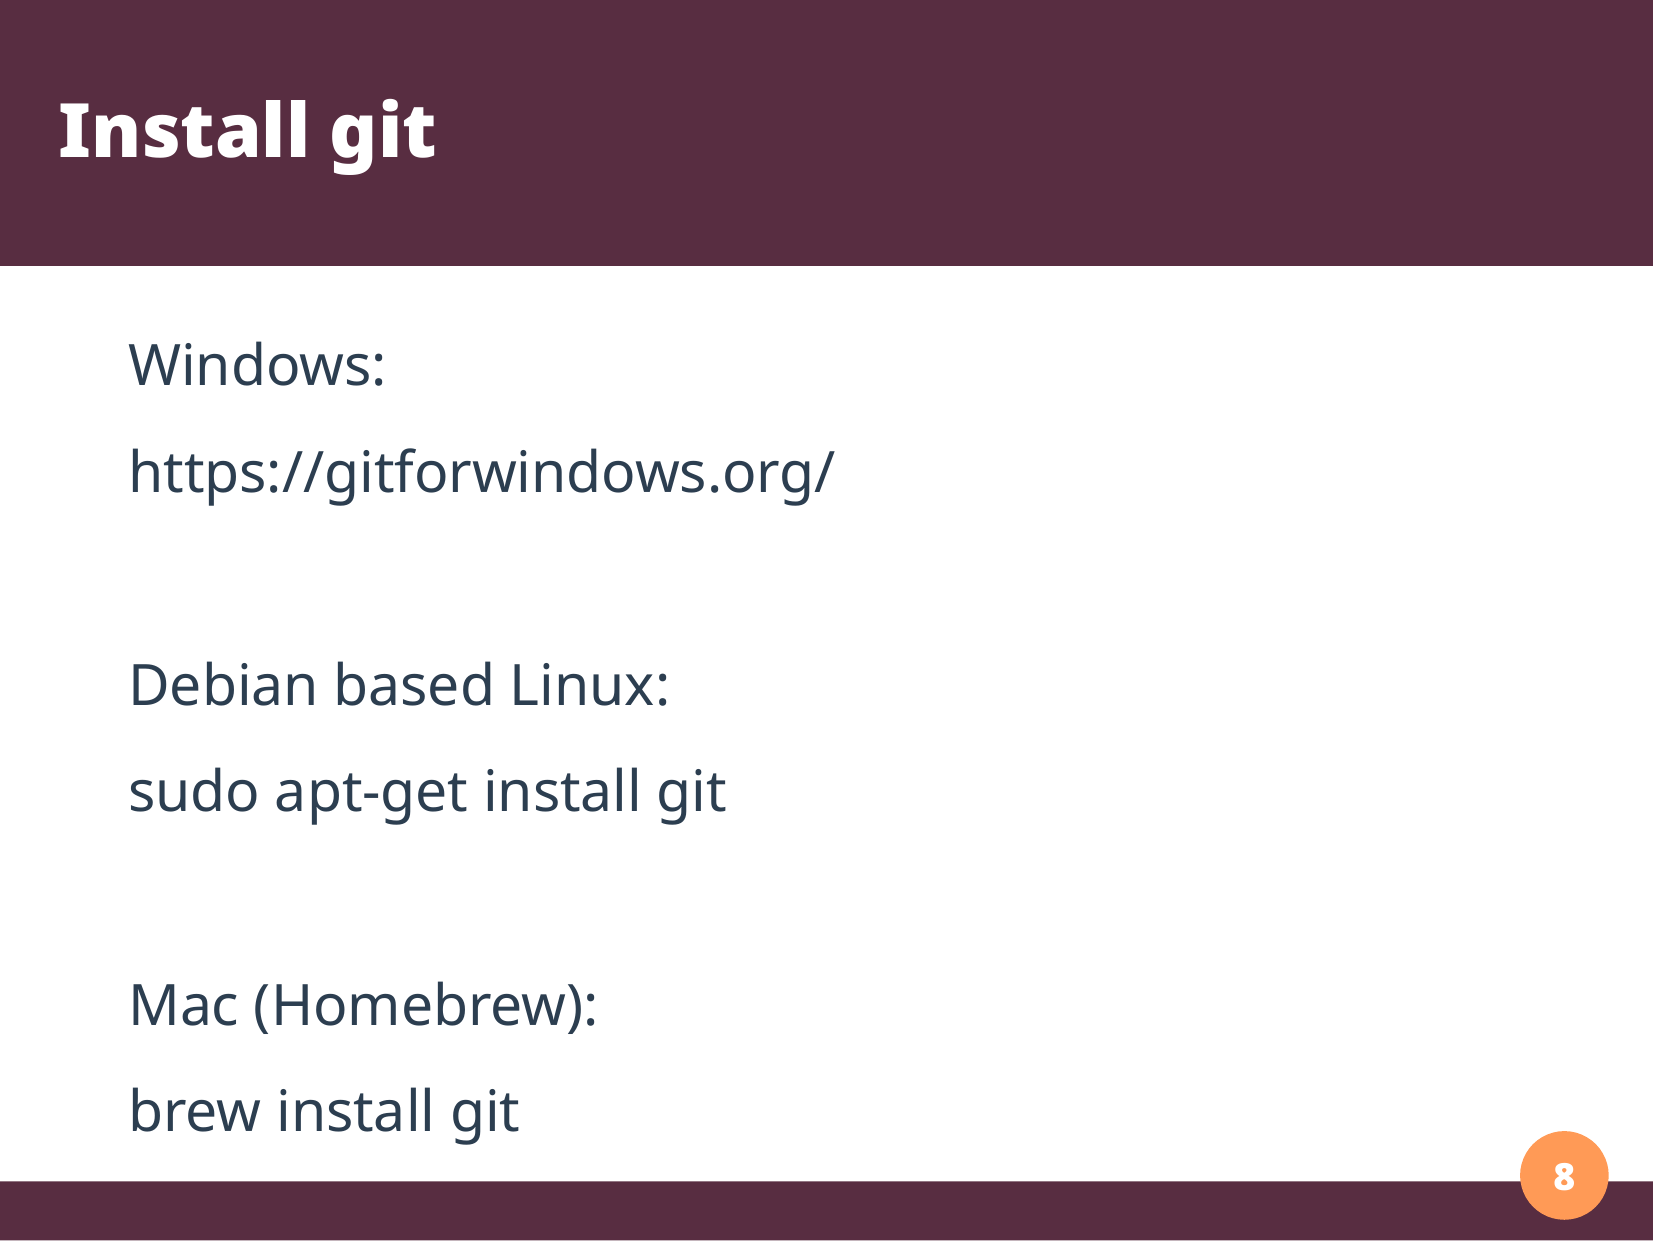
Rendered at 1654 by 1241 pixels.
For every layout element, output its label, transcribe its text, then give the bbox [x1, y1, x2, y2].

list Windows: https://gitforwindows.org/ Debian based Linux: sudo apt-get install git Mac (Homebrew): brew install git [58, 324, 1594, 1152]
title Install git [58, 49, 1594, 207]
